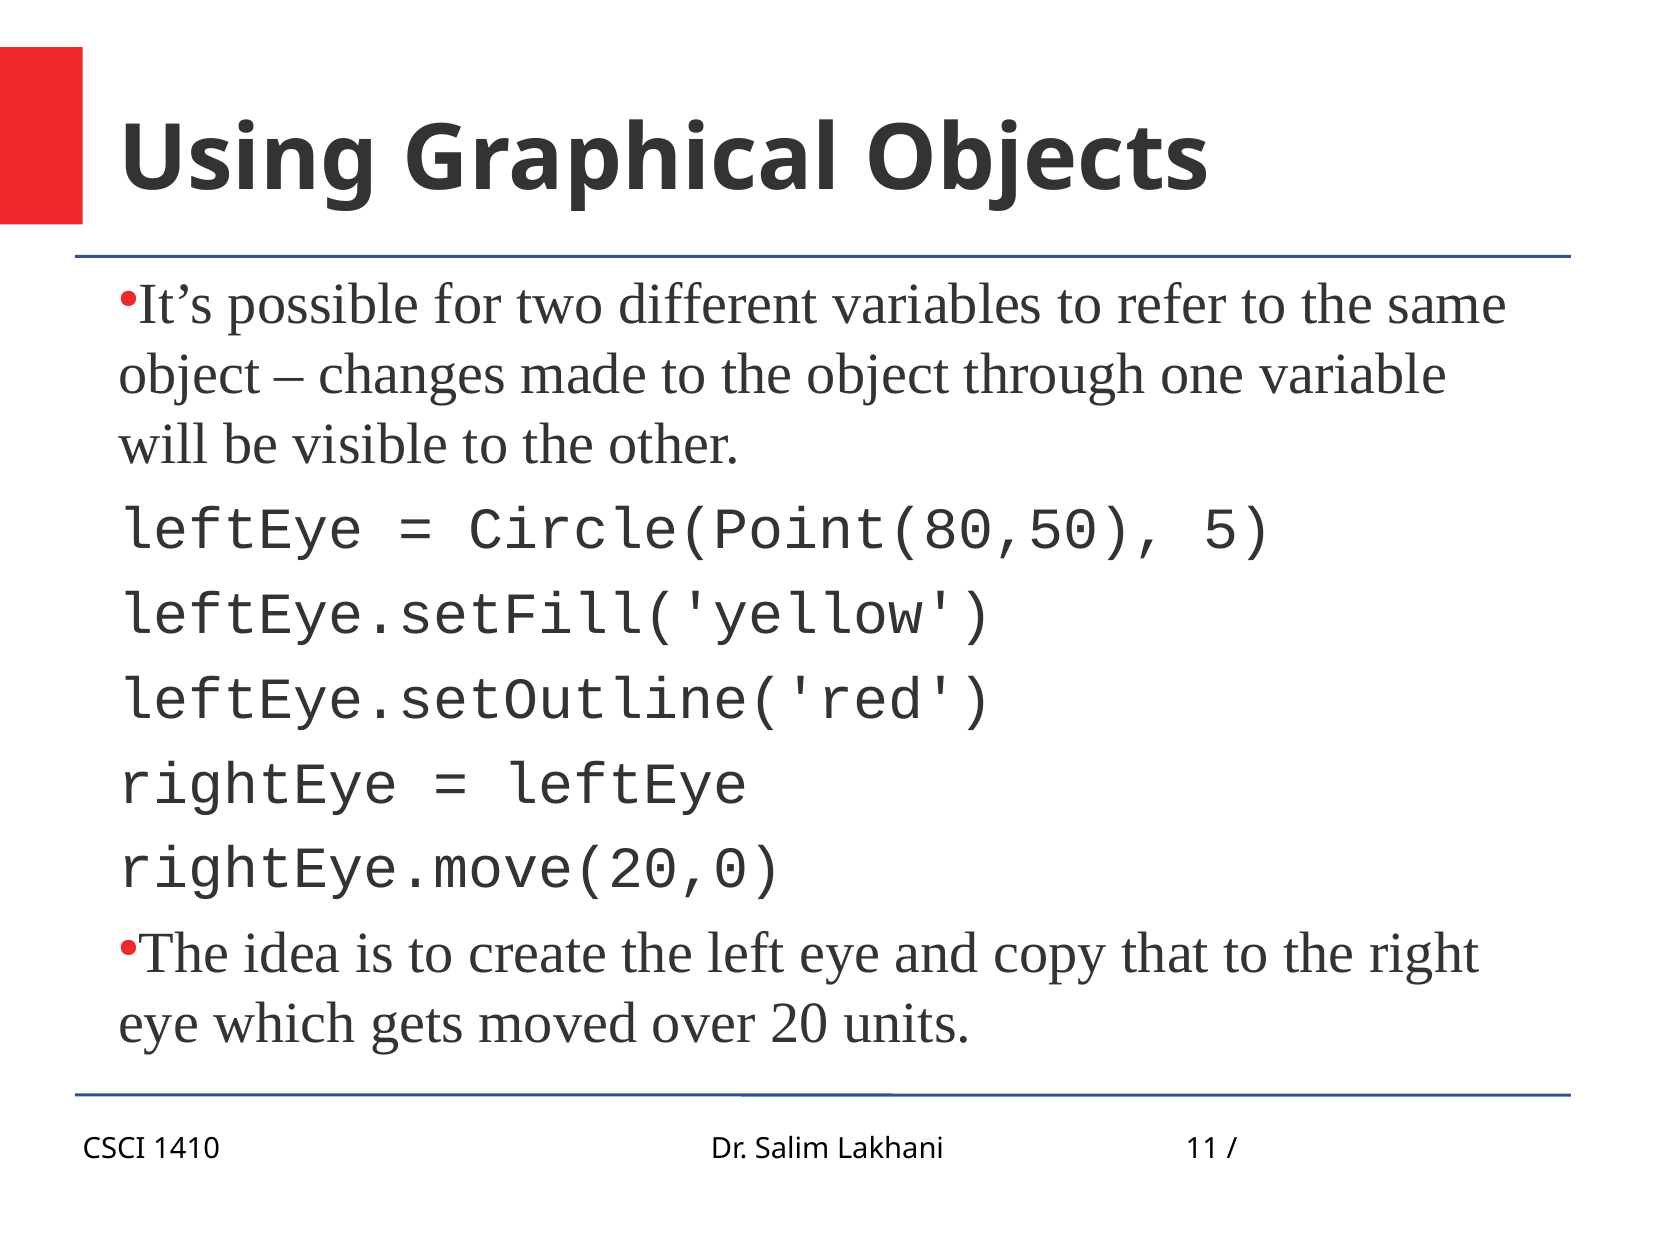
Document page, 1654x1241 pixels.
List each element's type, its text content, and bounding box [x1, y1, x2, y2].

text_box / [1185, 1129, 1571, 1216]
text_box CSCI 1410 [82, 1129, 468, 1216]
list It’s possible for two different variables to refer to the same object – changes made to the object through one variable will be visible to the other. leftEye = Circle(Point(80,50), 5) leftEye.setFill('yellow') leftEye.setOutline('red') rightEye = leftEye rightEye.move(20,0) The idea is to create the left eye and copy that to the right eye which gets moved over 20 units. [118, 265, 1536, 1081]
title Using Graphical Objects [118, 49, 1571, 257]
text_box Dr. Salim Lakhani [565, 1129, 1090, 1216]
